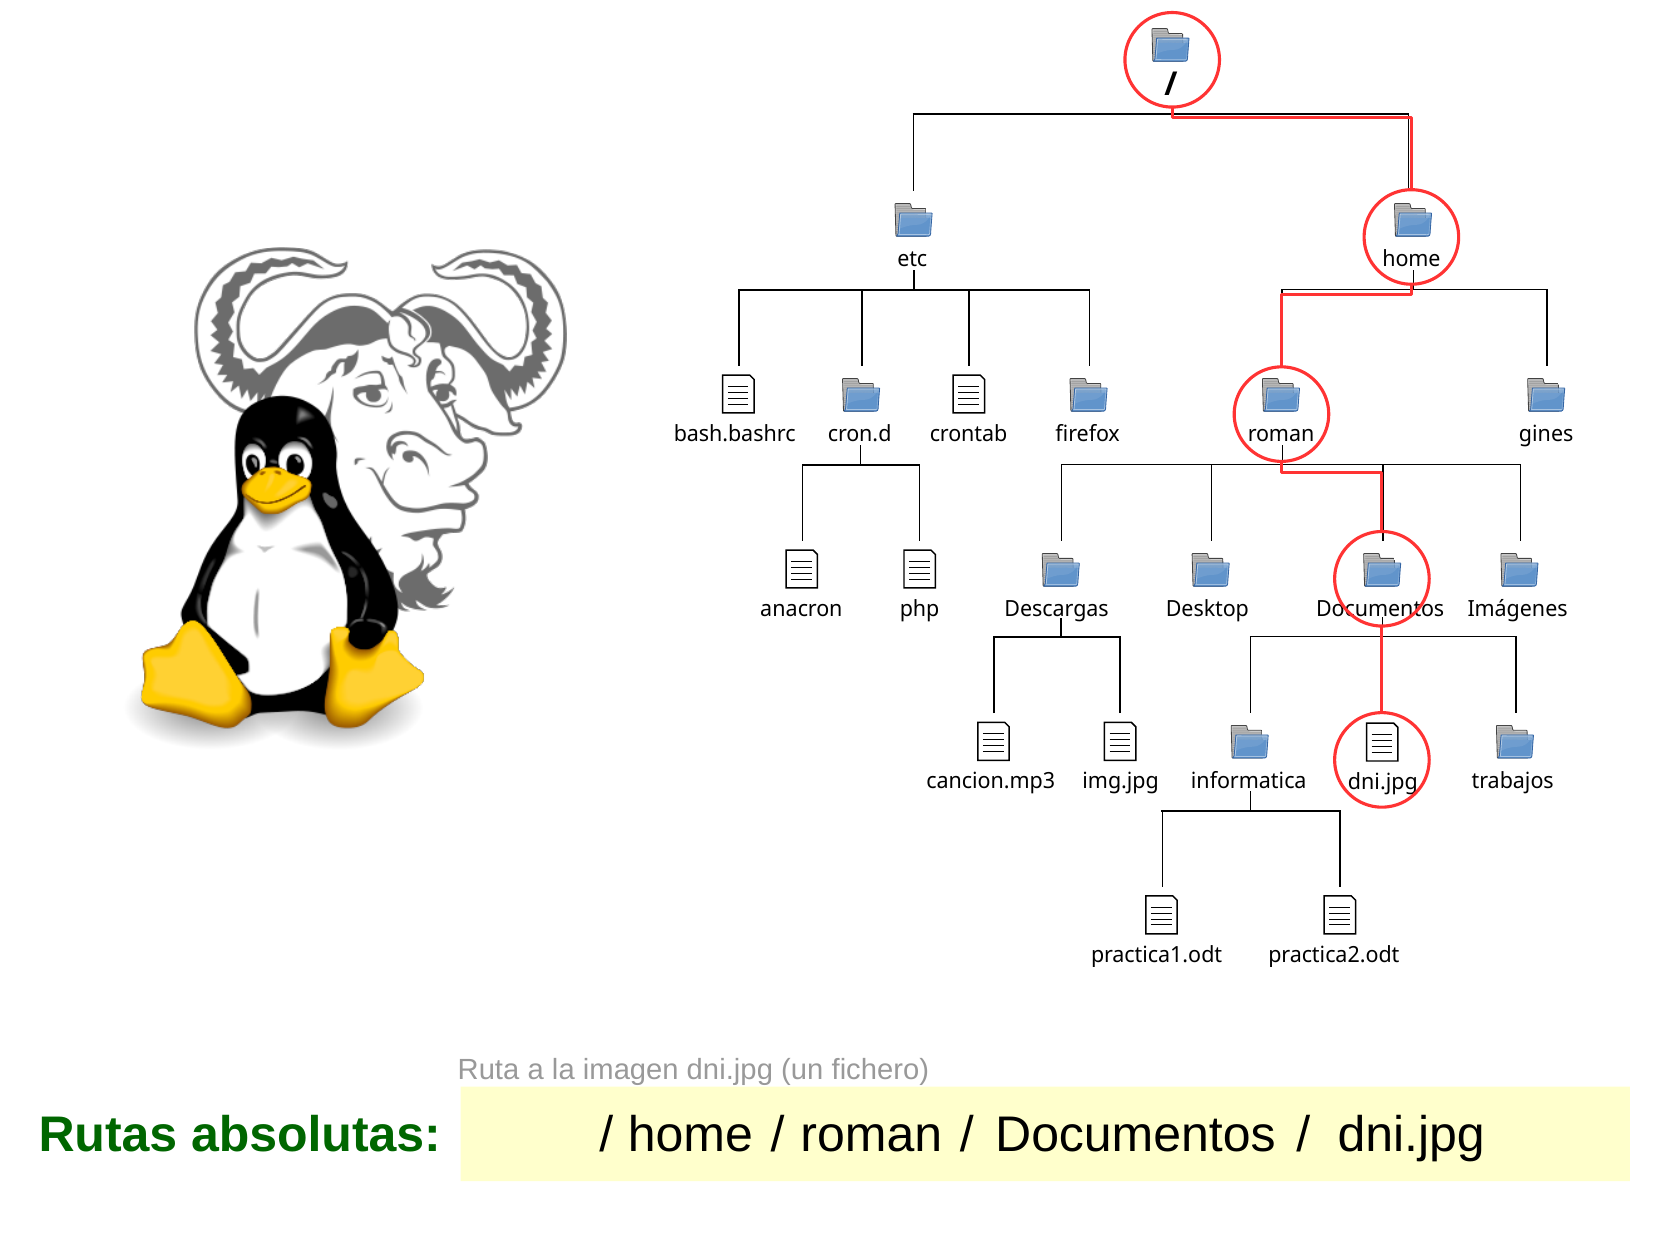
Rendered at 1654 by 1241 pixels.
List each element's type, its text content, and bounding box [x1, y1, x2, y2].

text_box Rutas absolutas: [23, 1098, 457, 1170]
picture [1366, 192, 1457, 282]
picture [123, 247, 567, 751]
picture [1236, 369, 1327, 459]
picture [1337, 715, 1427, 805]
text_box Ruta a la imagen dni.jpg (un fichero) [442, 1045, 1065, 1093]
text_box / [755, 1098, 785, 1170]
text_box / [944, 1098, 980, 1170]
text_box / [584, 1098, 613, 1169]
text_box [460, 1086, 1630, 1182]
text_box Documentos [980, 1098, 1281, 1170]
text_box home [613, 1098, 755, 1170]
picture [675, 28, 1576, 967]
text_box roman [785, 1098, 944, 1170]
text_box dni.jpg [1322, 1098, 1500, 1170]
picture [1127, 28, 1217, 105]
text_box / [1281, 1098, 1322, 1170]
picture [1337, 534, 1427, 624]
